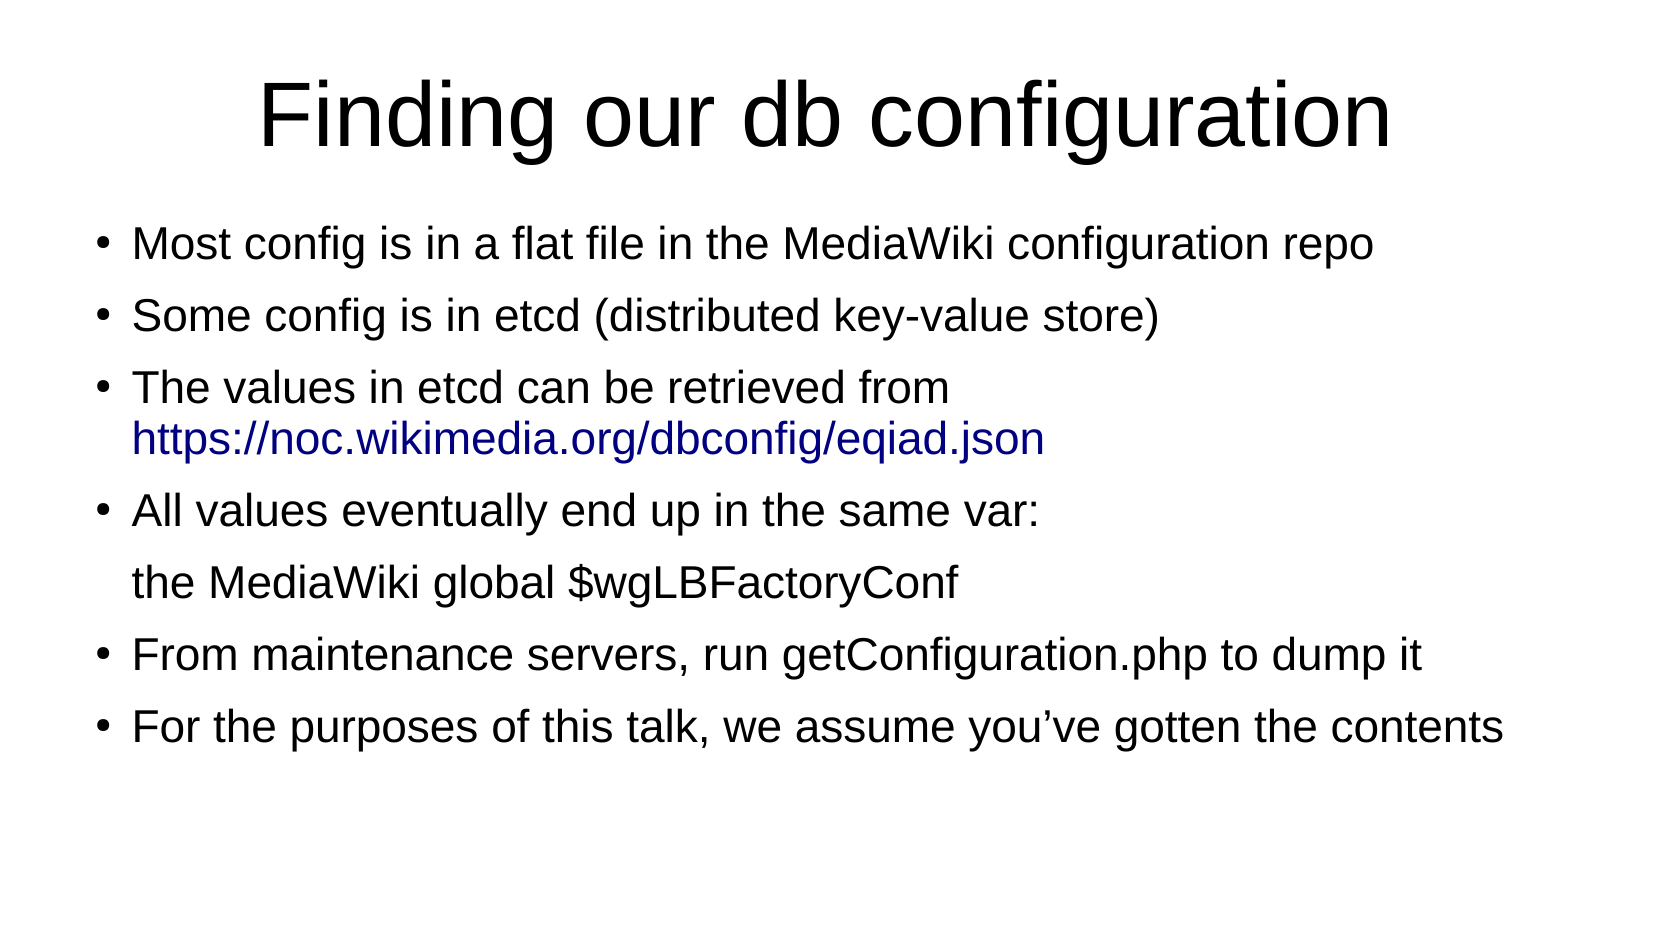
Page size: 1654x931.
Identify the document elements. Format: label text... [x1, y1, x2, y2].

list Most config is in a flat file in the MediaWiki configuration repo Some config is in etcd (distributed key-value store) The values in etcd can be retrieved from https://noc.wikimedia.org/dbconfig/eqiad.json All values eventually end up in the same var: the MediaWiki global $wgLBFactoryConf From maintenance servers, run getConfiguration.php to dump it For the purposes of this talk, we assume you’ve gotten the contents [82, 217, 1571, 758]
title Finding our db configuration [82, 37, 1571, 193]
